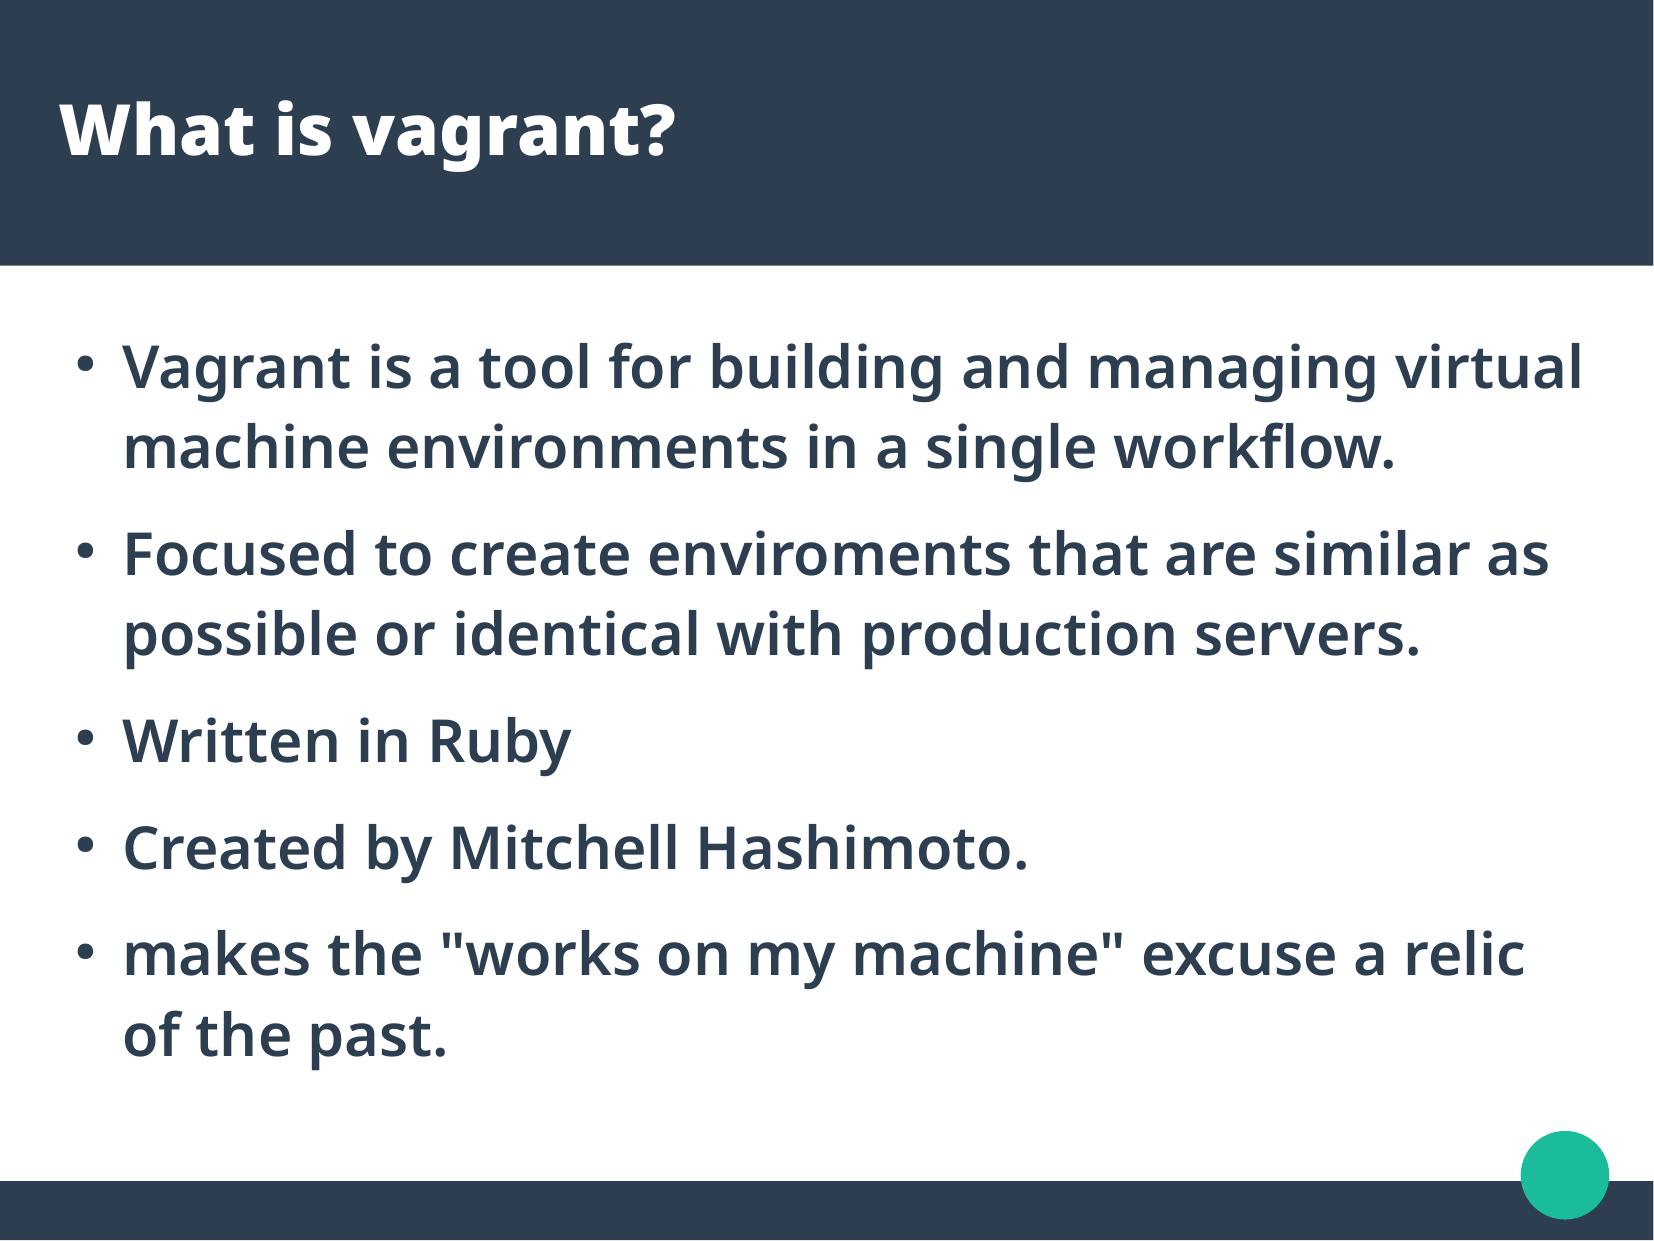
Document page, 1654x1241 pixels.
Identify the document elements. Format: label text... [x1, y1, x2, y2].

title What is vagrant? [59, 49, 1595, 207]
list Vagrant is a tool for building and managing virtual machine environments in a single workflow. Focused to create enviroments that are similar as possible or identical with production servers. Written in Ruby Created by Mitchell Hashimoto. makes the "works on my machine" excuse a relic of the past. [59, 324, 1595, 1152]
